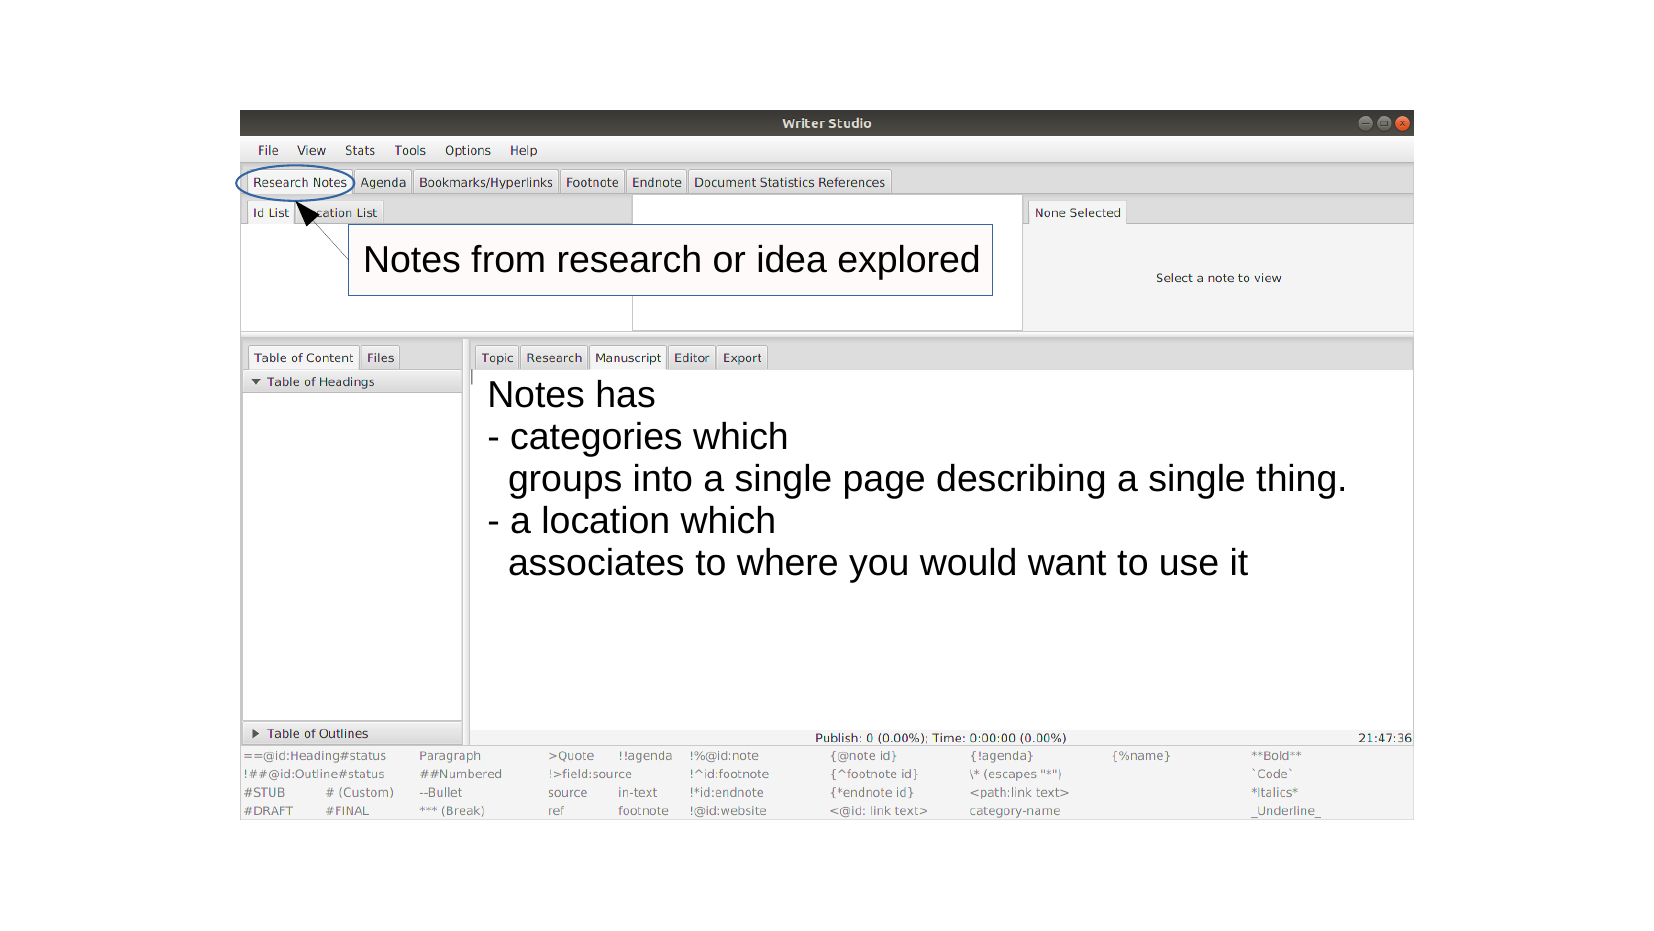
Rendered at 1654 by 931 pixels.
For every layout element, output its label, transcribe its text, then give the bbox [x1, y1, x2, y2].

text_box Notes from research or idea explored [348, 224, 993, 296]
picture [240, 110, 1414, 820]
text_box Notes has - categories which groups into a single page describing a single thing. - a location which associates to where you would want to use it [472, 366, 1406, 591]
picture [240, 167, 353, 199]
